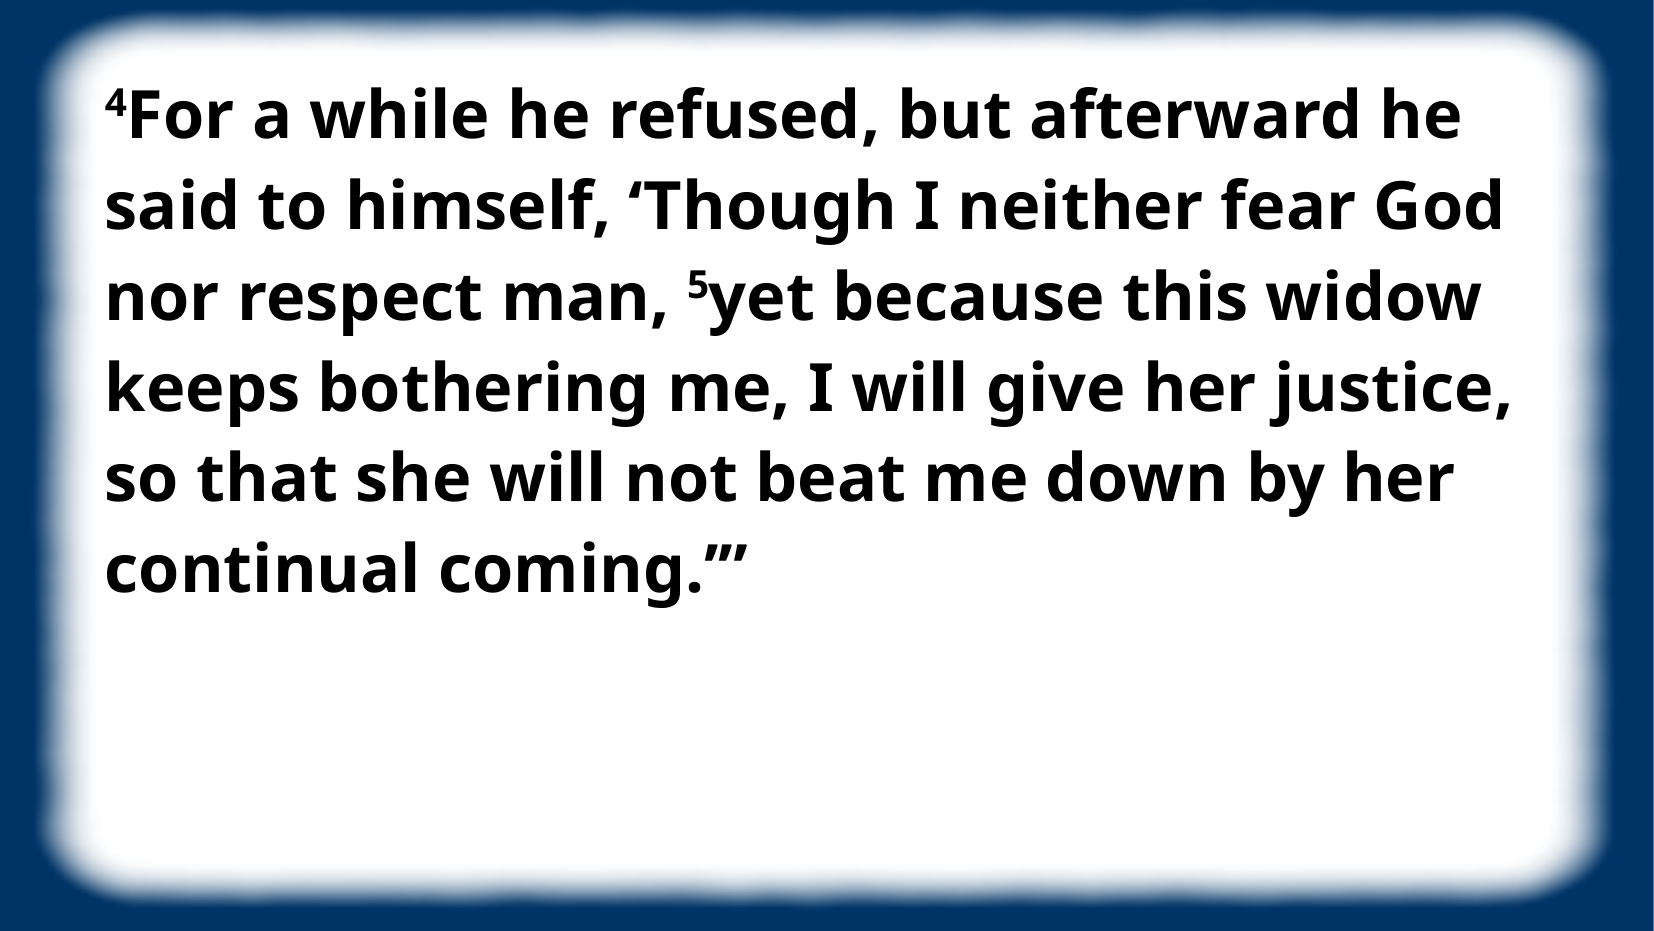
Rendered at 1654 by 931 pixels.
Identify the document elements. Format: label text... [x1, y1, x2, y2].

text_box 4For a while he refused, but afterward he said to himself, ‘Though I neither fear God nor respect man, 5yet because this widow keeps bothering me, I will give her justice, so that she will not beat me down by her continual coming.’” [90, 60, 1561, 608]
picture [0, 0, 1654, 931]
